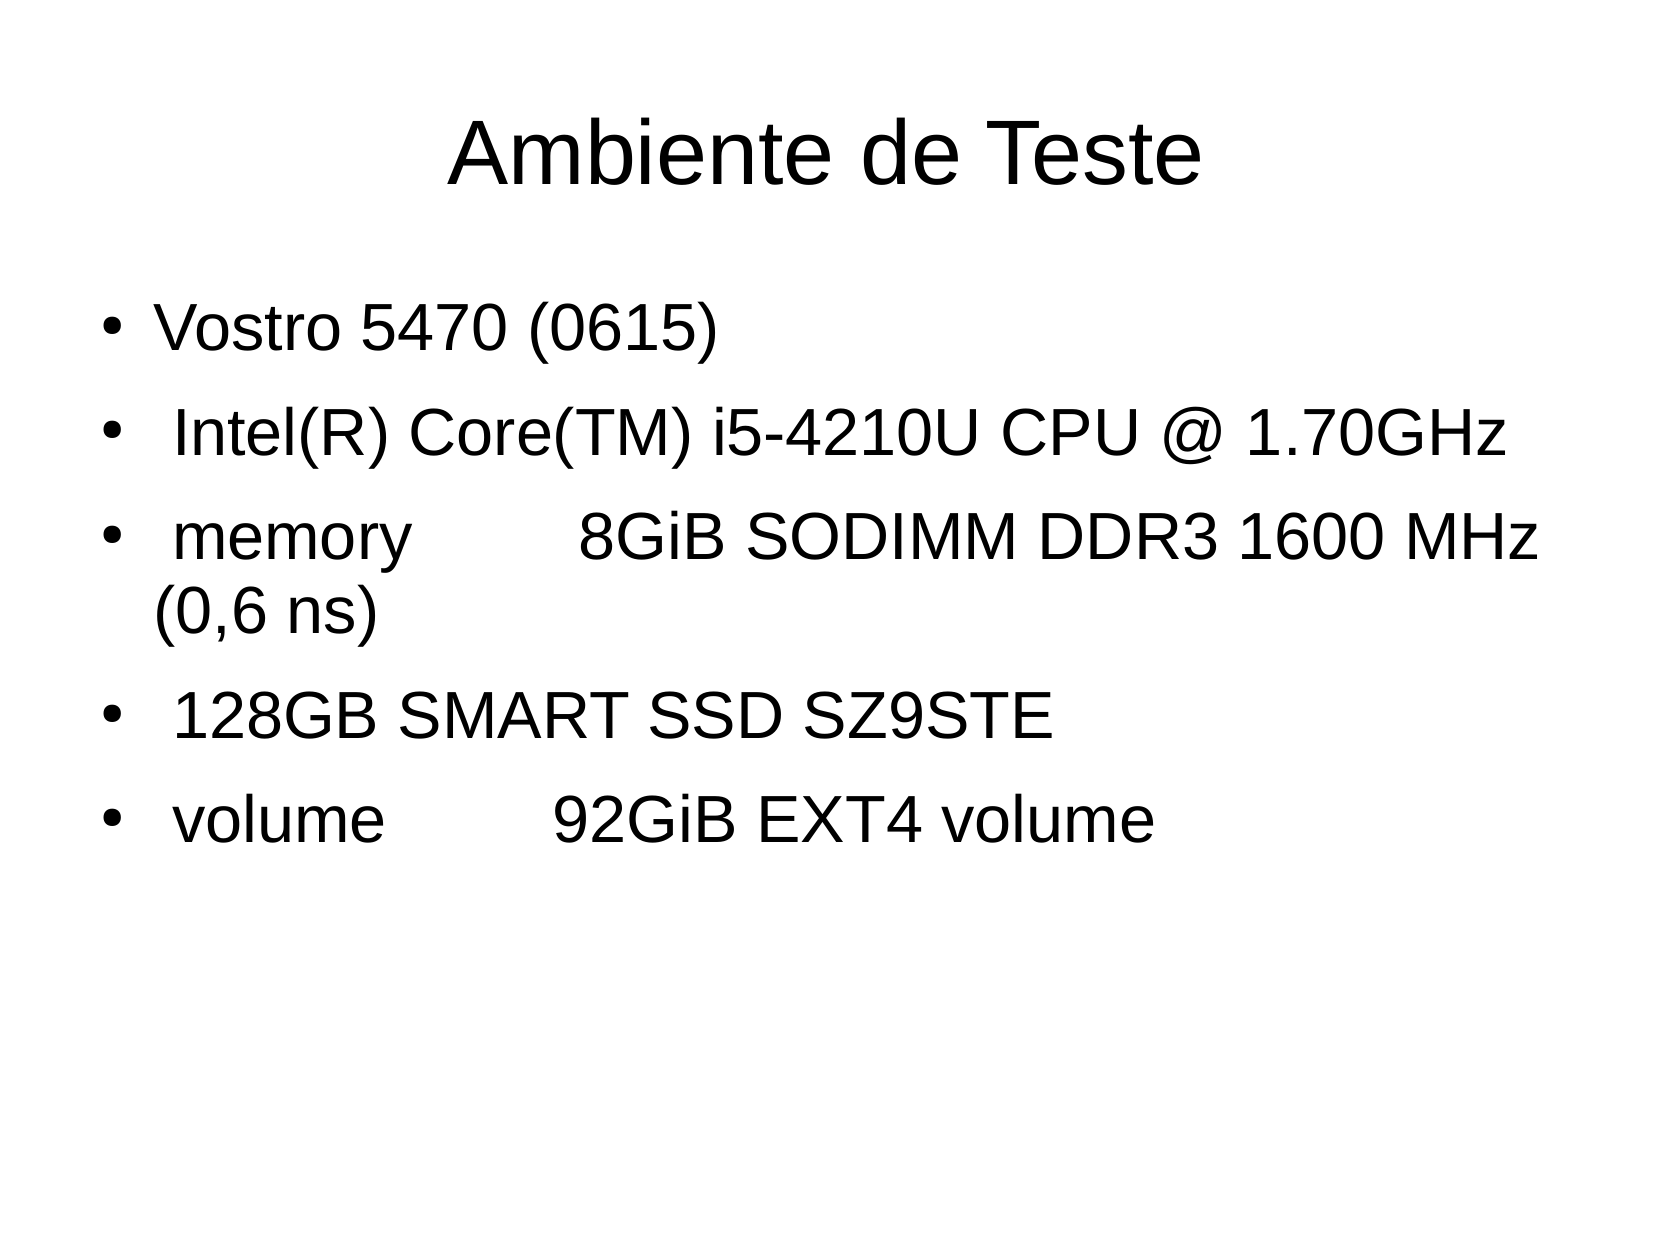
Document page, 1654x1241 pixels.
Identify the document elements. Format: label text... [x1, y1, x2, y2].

list Vostro 5470 (0615) Intel(R) Core(TM) i5-4210U CPU @ 1.70GHz memory 8GiB SODIMM DDR3 1600 MHz (0,6 ns) 128GB SMART SSD SZ9STE volume 92GiB EXT4 volume [82, 290, 1571, 1010]
title Ambiente de Teste [82, 49, 1571, 257]
